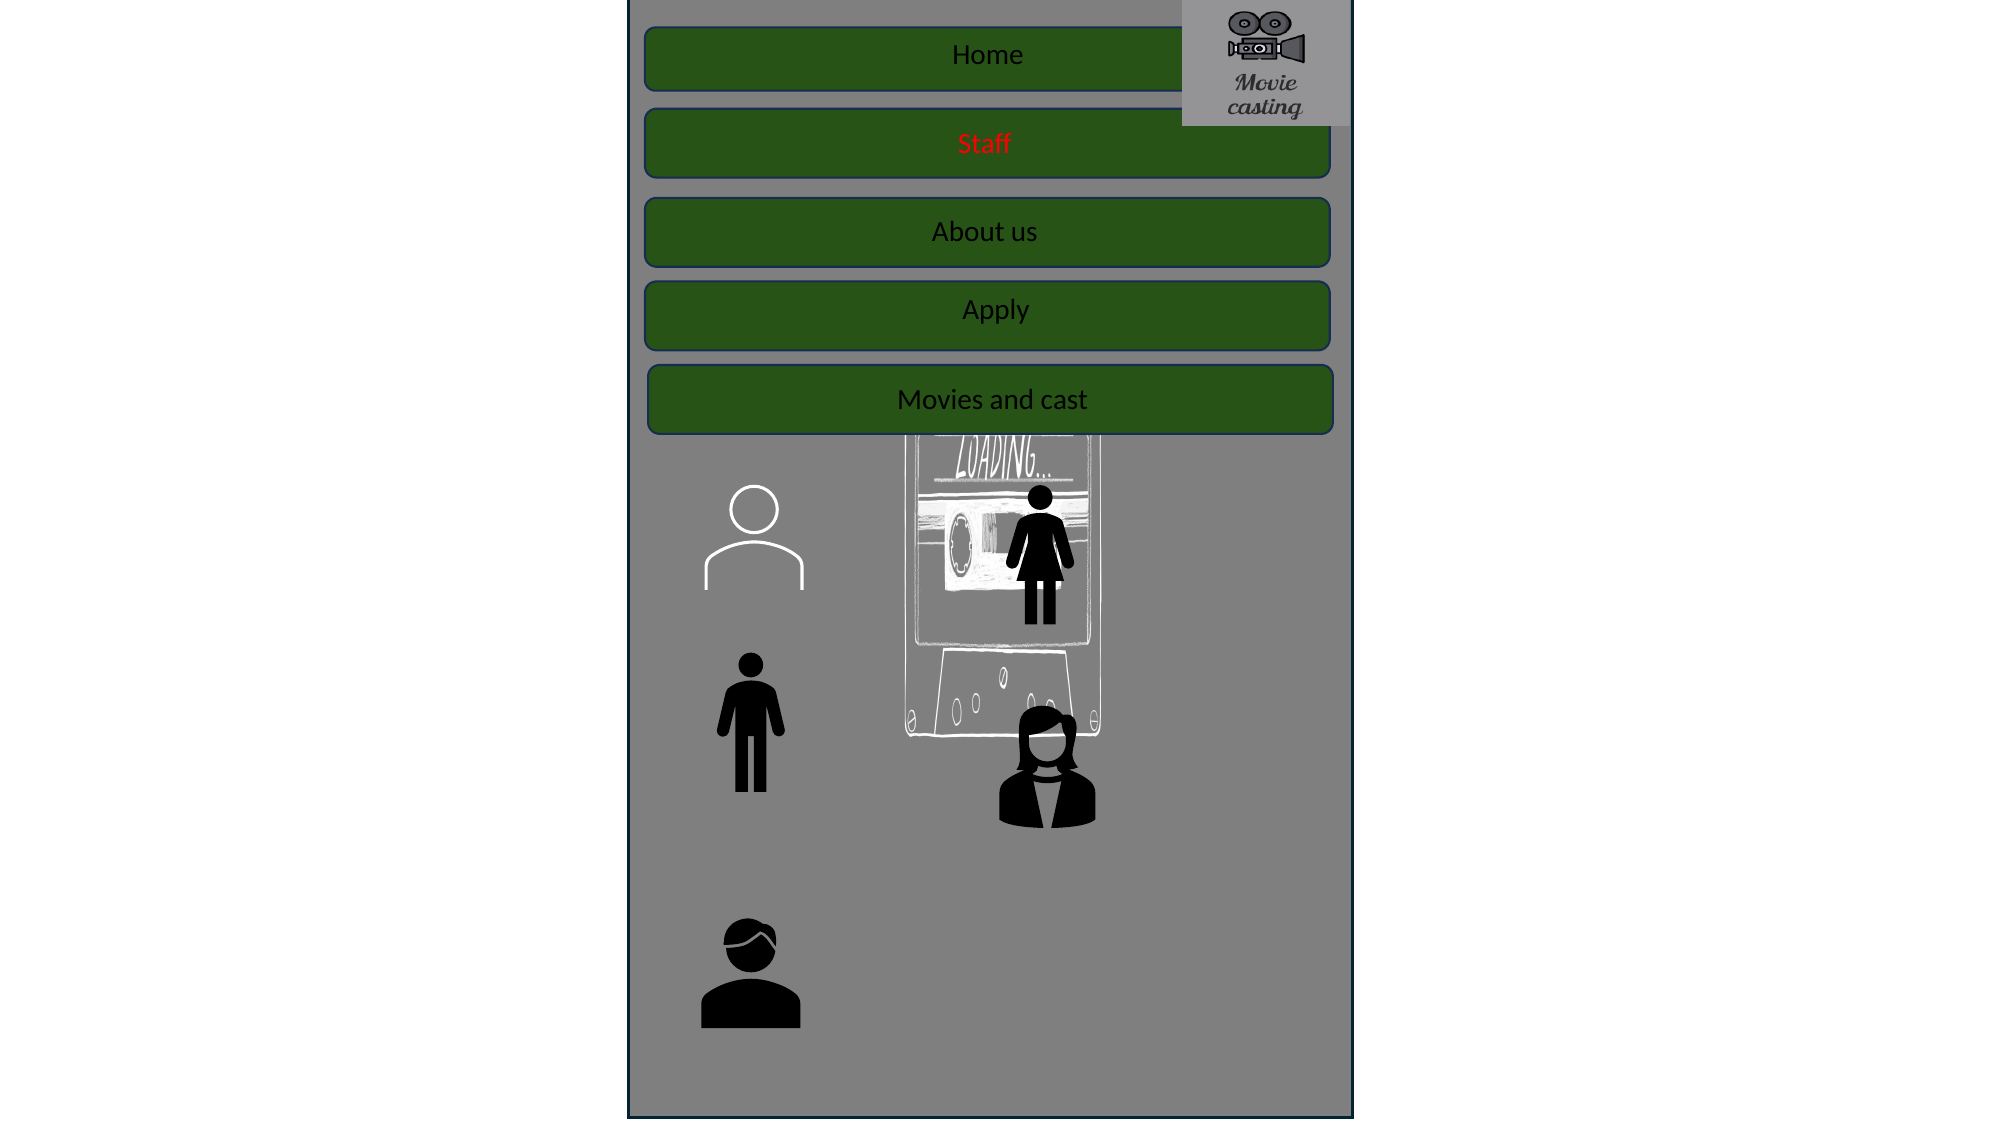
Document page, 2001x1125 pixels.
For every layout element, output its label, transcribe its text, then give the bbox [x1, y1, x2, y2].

picture [1182, 0, 1350, 126]
picture [679, 462, 830, 613]
text_box Movies and cast [882, 373, 1113, 424]
picture [965, 479, 1116, 630]
text_box About us [916, 205, 1064, 256]
picture [675, 647, 826, 798]
text_box Apply [947, 282, 1048, 334]
text_box Home [937, 27, 1041, 78]
text_box Staff [942, 116, 1032, 168]
picture [972, 691, 1123, 842]
picture [675, 900, 826, 1051]
text_box [628, 0, 1353, 1117]
